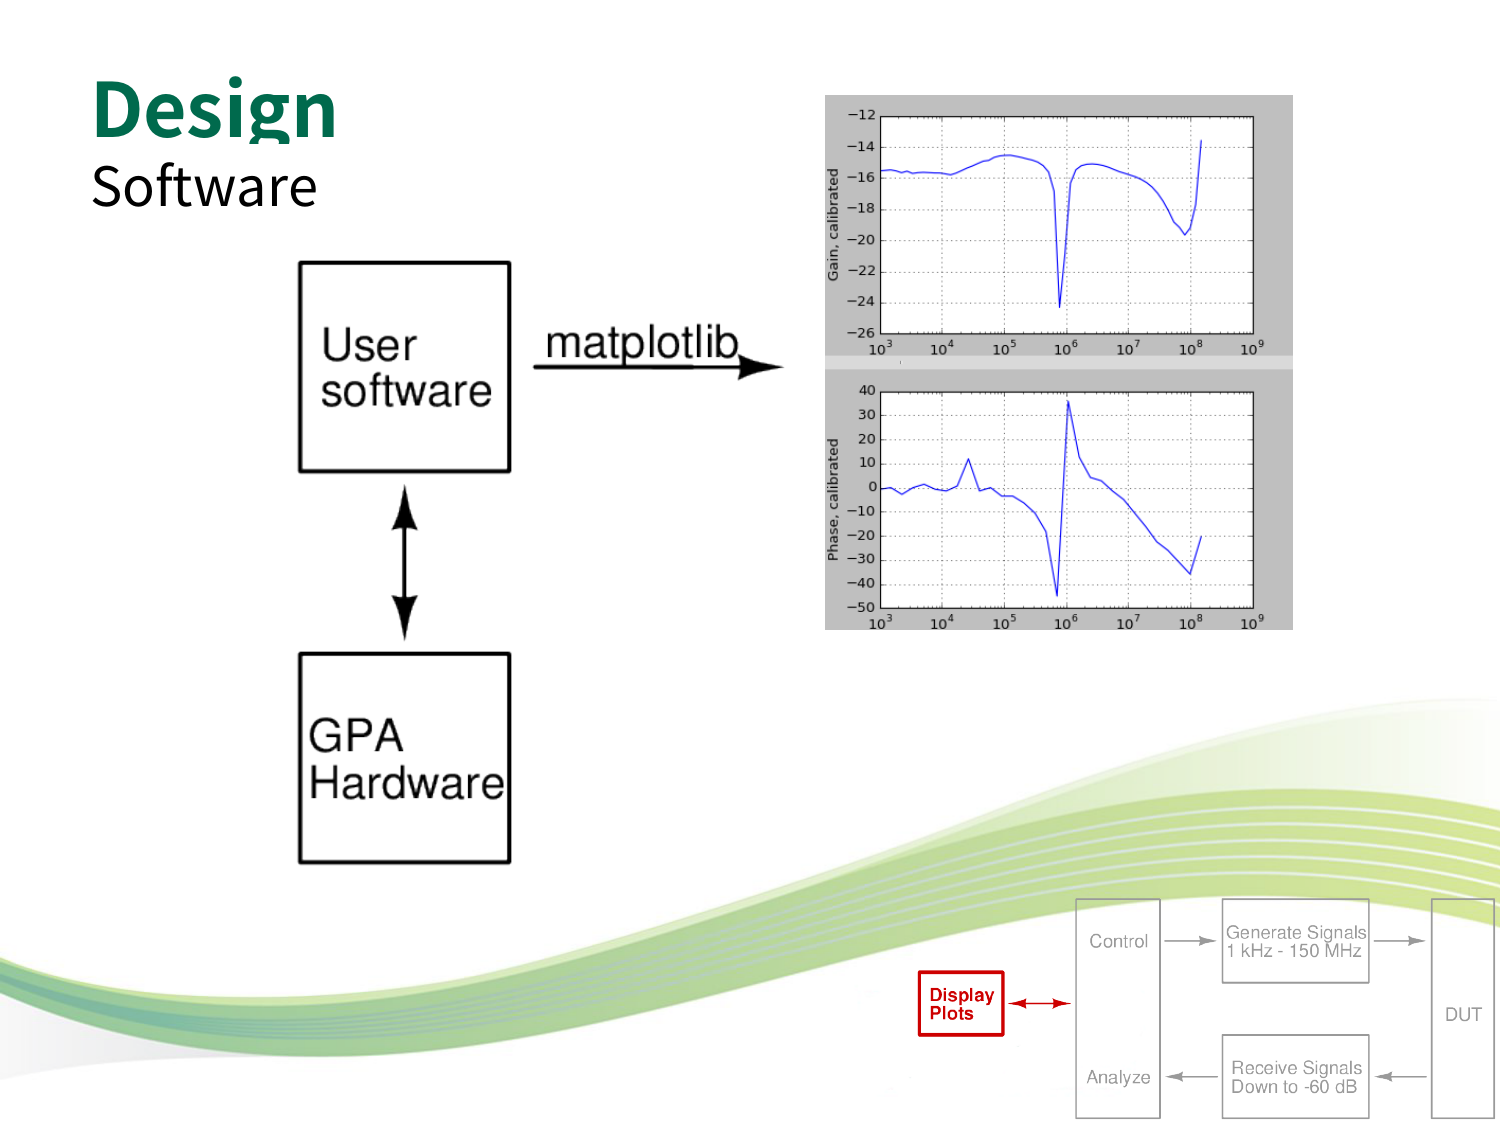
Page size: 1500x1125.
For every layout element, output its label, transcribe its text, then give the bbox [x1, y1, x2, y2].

title Design Software [75, 45, 1426, 233]
picture [0, 0, 1500, 1125]
